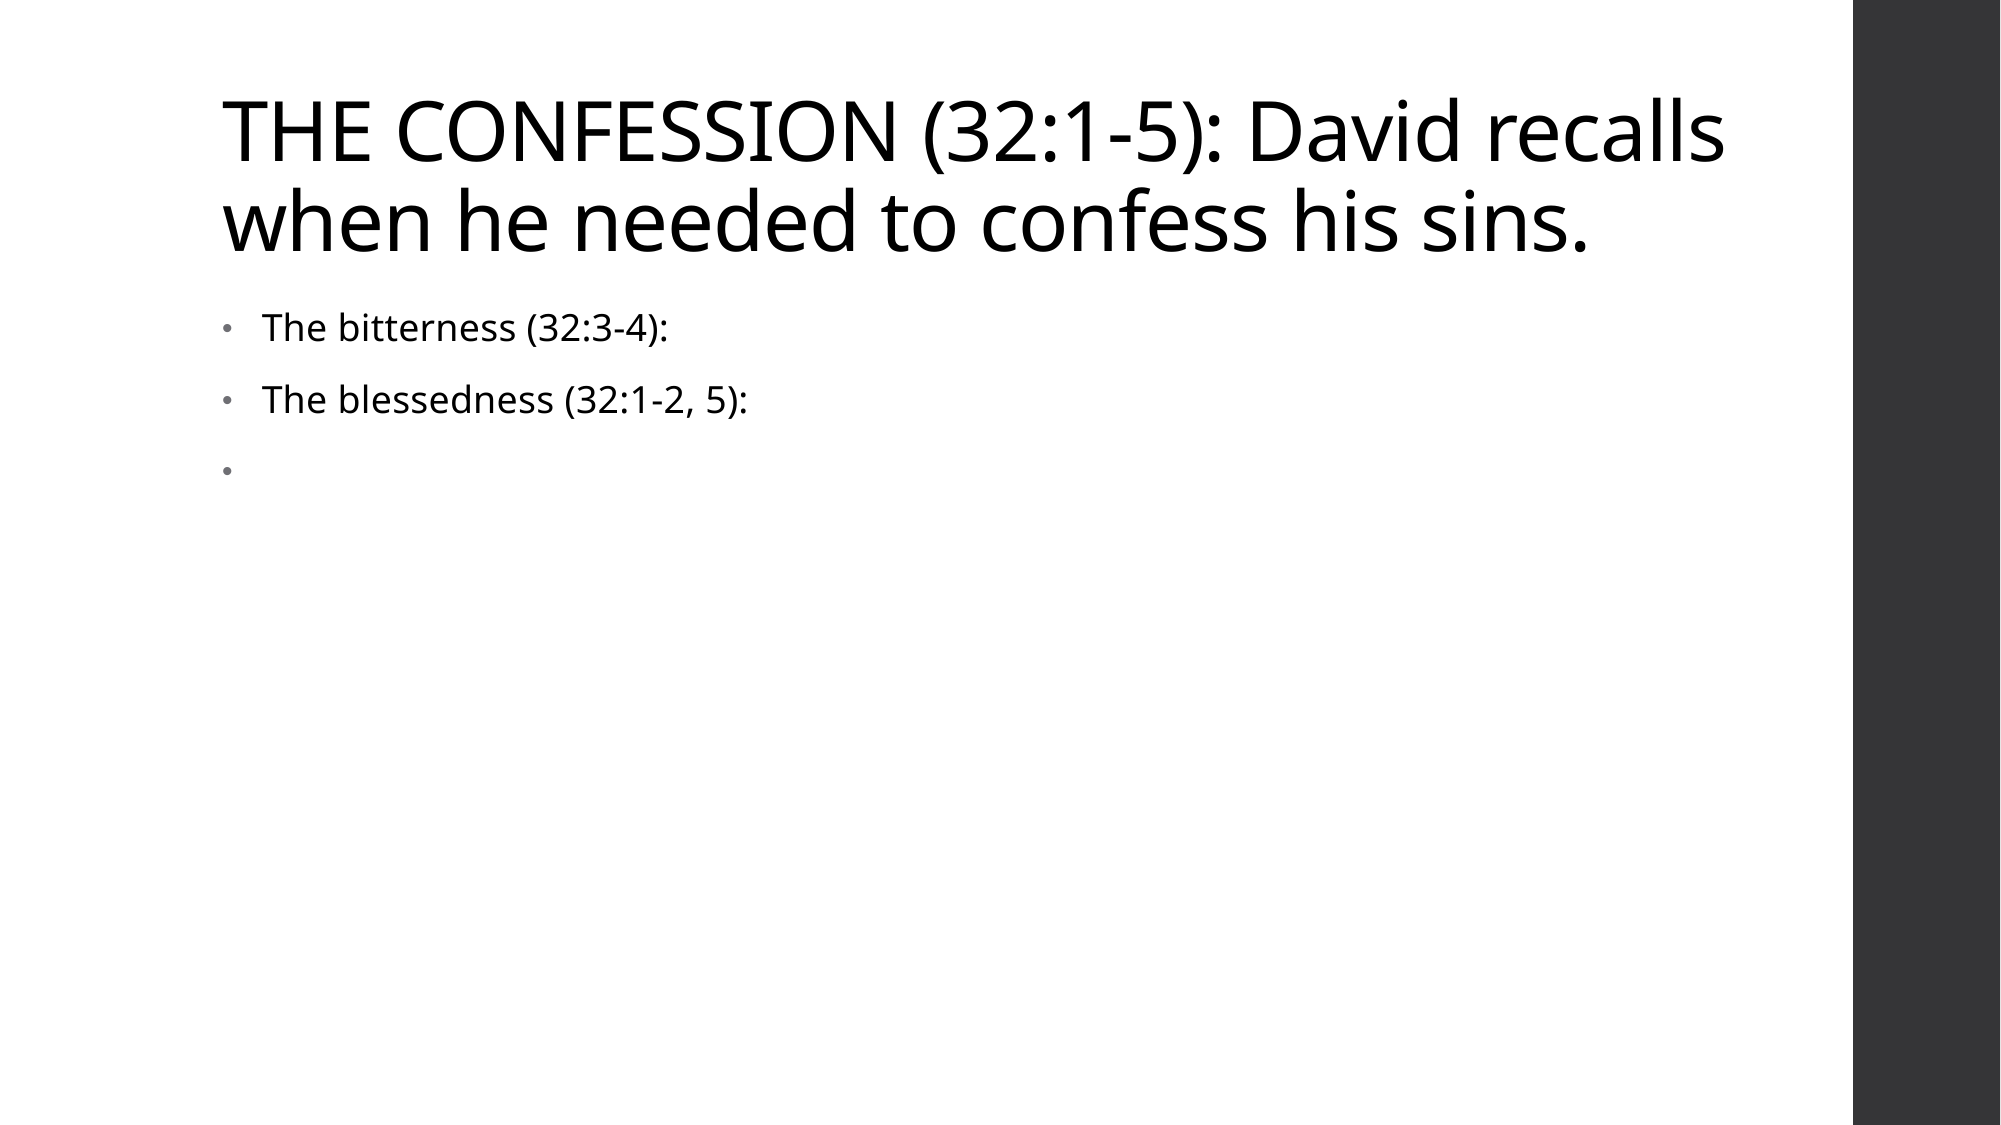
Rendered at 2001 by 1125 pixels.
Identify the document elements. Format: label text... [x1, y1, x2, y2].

title THE CONFESSION (32:1-5): David recalls when he needed to confess his sins. [206, 60, 1797, 278]
list The bitterness (32:3-4): The blessedness (32:1-2, 5): [206, 299, 1617, 1014]
